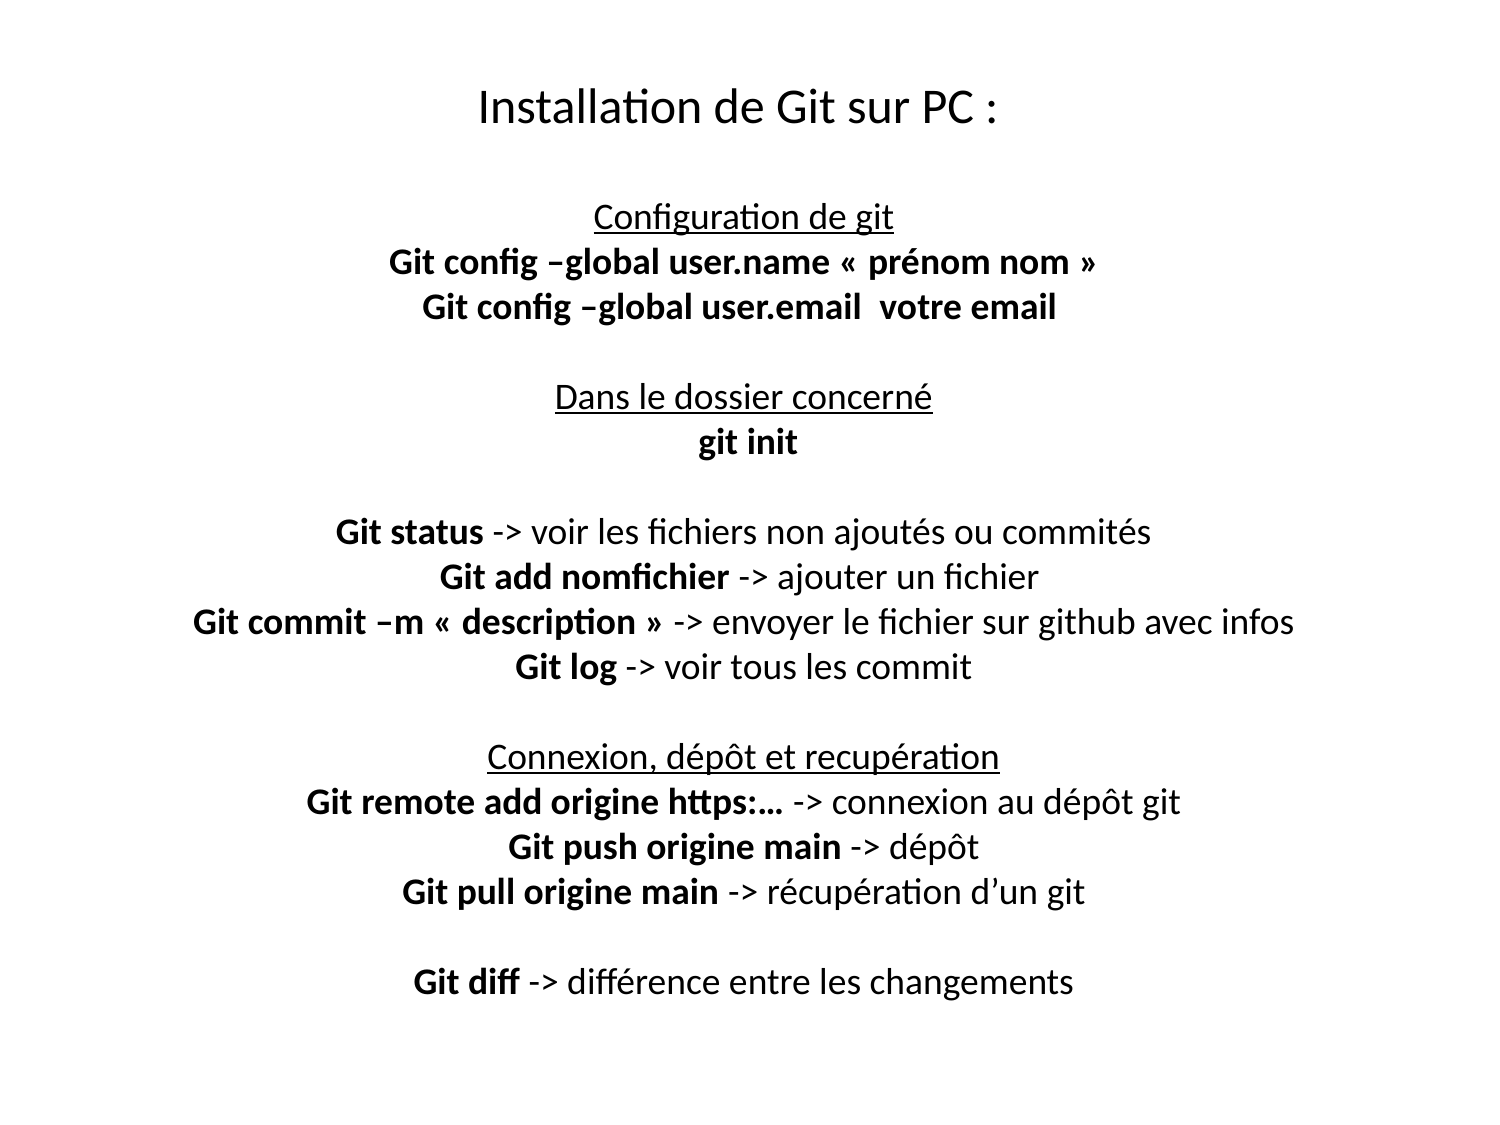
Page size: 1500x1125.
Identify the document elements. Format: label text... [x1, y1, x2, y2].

text_box Configuration de git Git config –global user.name « prénom nom » Git config –global user.email votre email Dans le dossier concerné git init Git status -> voir les fichiers non ajoutés ou commités Git add nomfichier -> ajouter un fichier Git commit –m « description » -> envoyer le fichier sur github avec infos Git log -> voir tous les commit Connexion, dépôt et recupération Git remote add origine https:… -> connexion au dépôt git Git push origine main -> dépôt Git pull origine main -> récupération d’un git Git diff -> différence entre les changements [112, 184, 1376, 1010]
text_box Installation de Git sur PC : [112, 66, 1376, 142]
